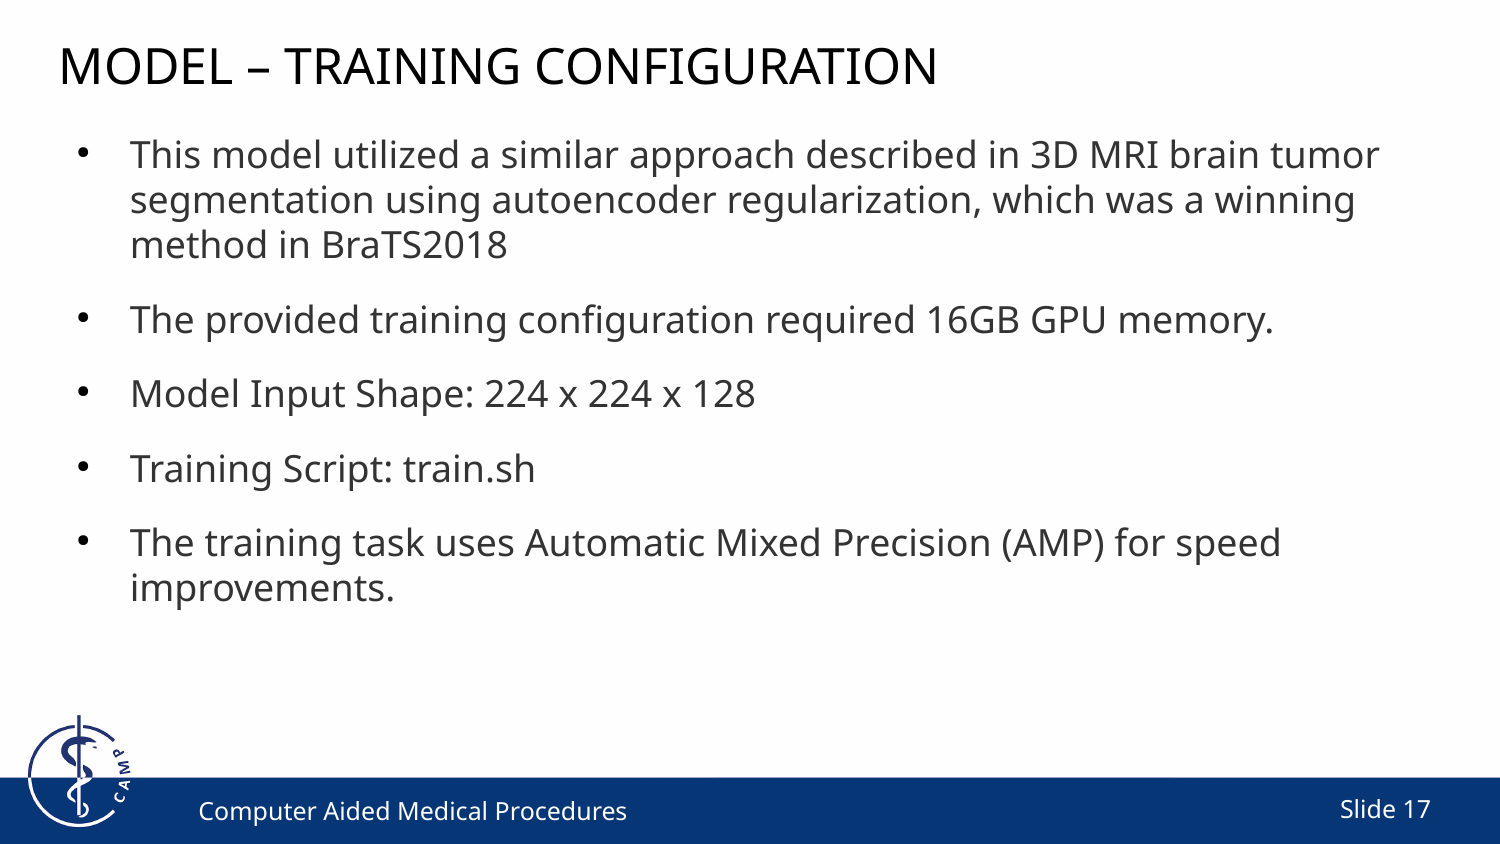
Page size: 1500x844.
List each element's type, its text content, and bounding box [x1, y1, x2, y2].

title MODEL – TRAINING CONFIGURATION [58, 28, 1438, 104]
picture [0, 0, 1500, 844]
list This model utilized a similar approach described in 3D MRI brain tumor segmentation using autoencoder regularization, which was a winning method in BraTS2018 The provided training configuration required 16GB GPU memory. Model Input Shape: 224 x 224 x 128 Training Script: train.sh The training task uses Automatic Mixed Precision (AMP) for speed improvements. [58, 131, 1441, 760]
text_box Computer Aided Medical Procedures [183, 778, 800, 844]
text_box Slide <number> [1325, 778, 1500, 844]
